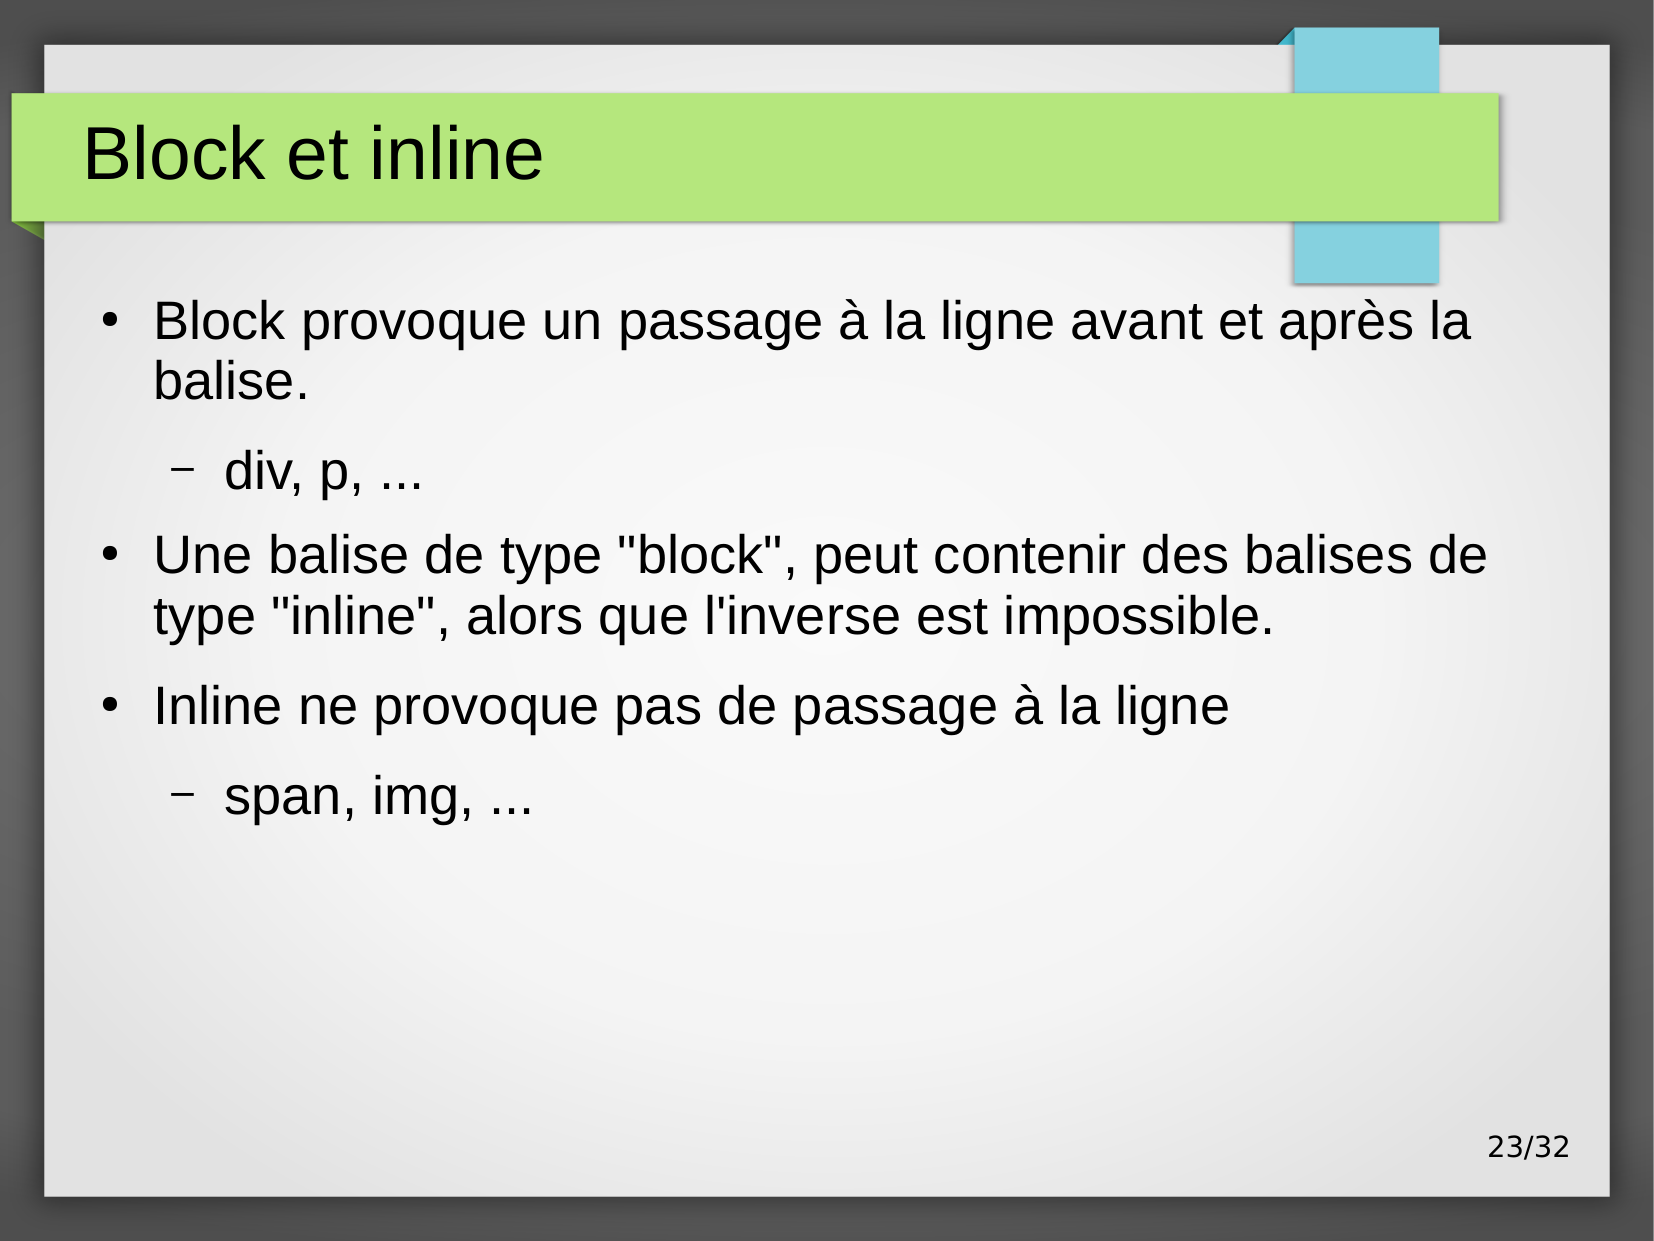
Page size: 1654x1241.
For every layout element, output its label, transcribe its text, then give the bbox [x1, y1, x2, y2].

list Block provoque un passage à la ligne avant et après la balise. div, p, ... Une balise de type "block", peut contenir des balises de type "inline", alors que l'inverse est impossible. Inline ne provoque pas de passage à la ligne span, img, ... [82, 290, 1571, 1010]
picture [0, 0, 1654, 1241]
title Block et inline [82, 94, 1264, 213]
